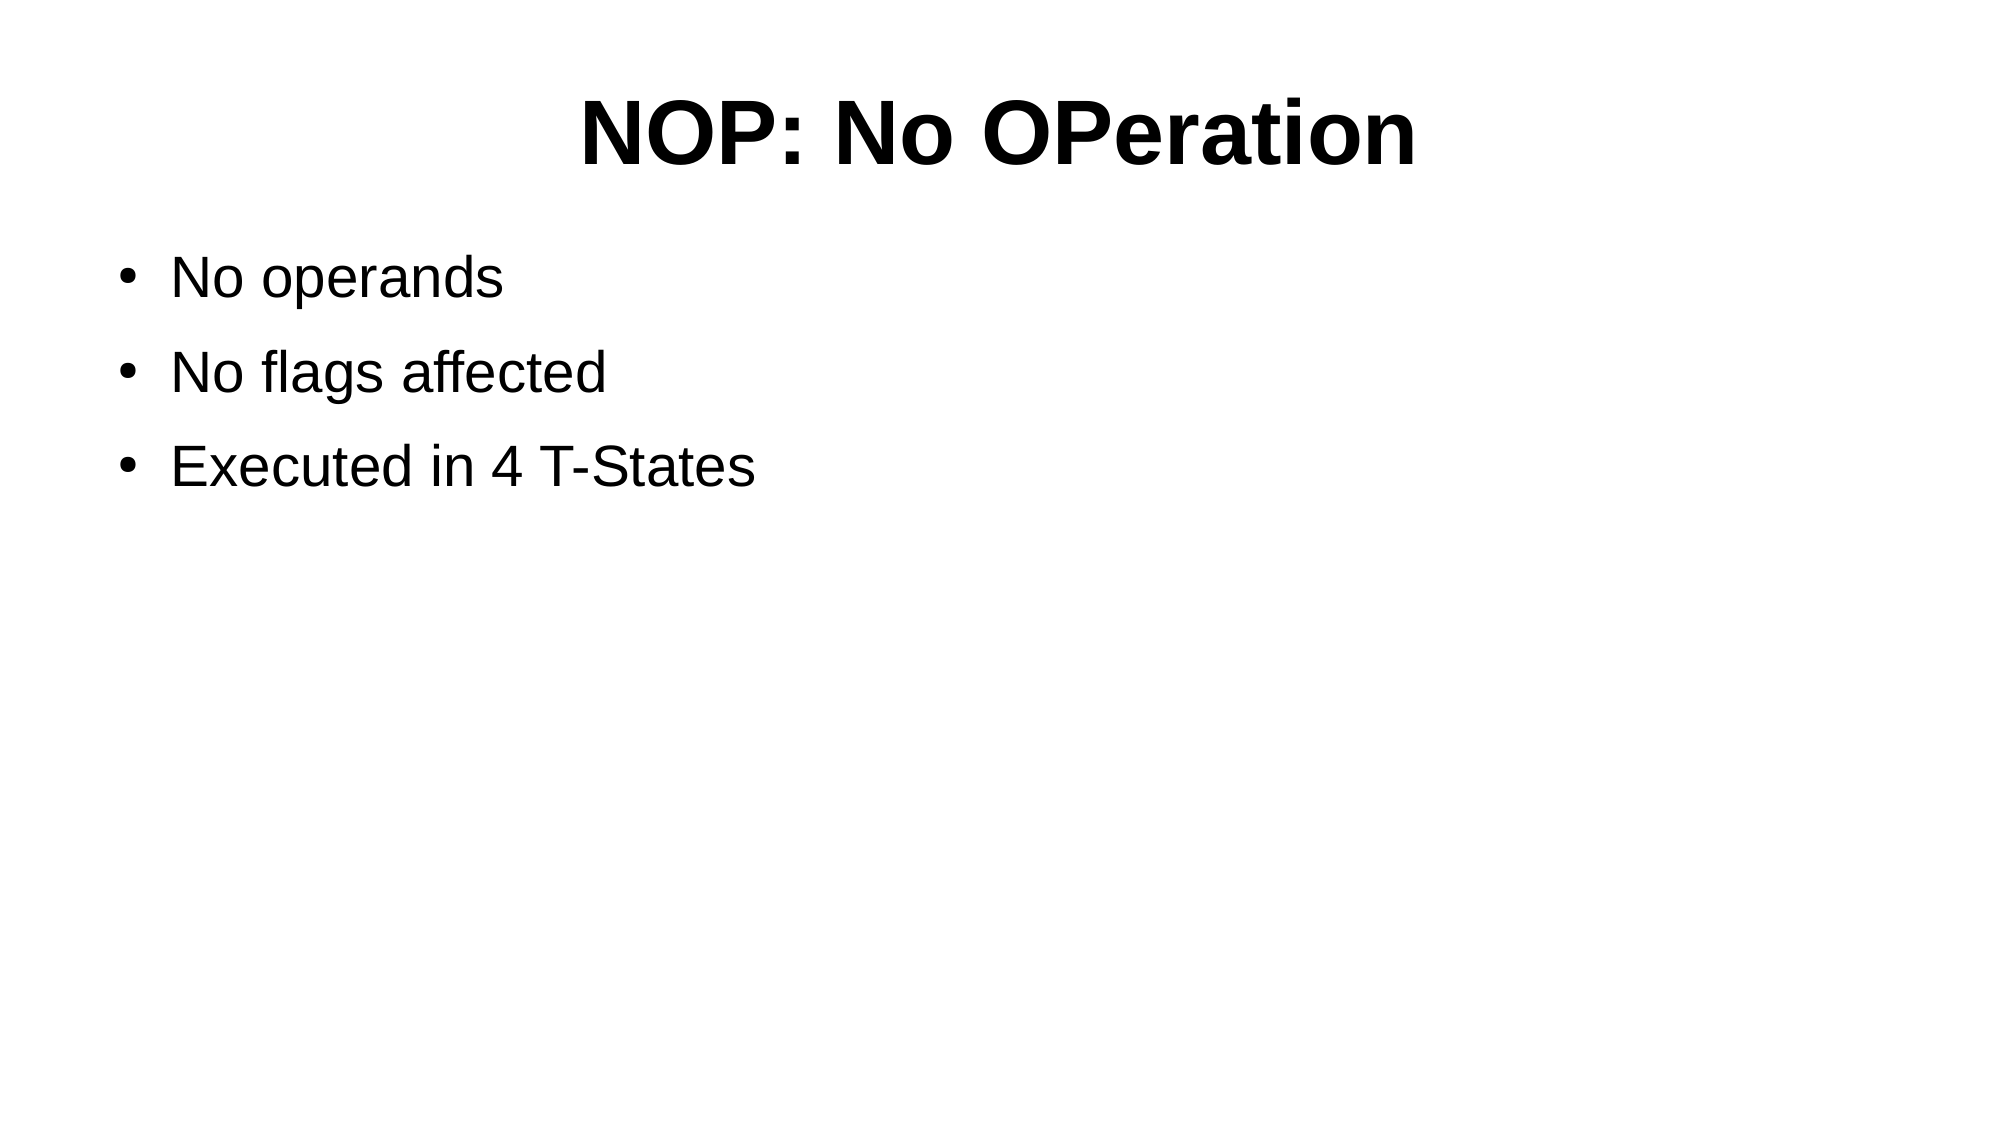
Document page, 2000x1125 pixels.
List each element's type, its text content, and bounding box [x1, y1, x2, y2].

title NOP: No OPeration [137, 24, 1862, 242]
list No operands No flags affected Executed in 4 T-States [99, 244, 1935, 1038]
